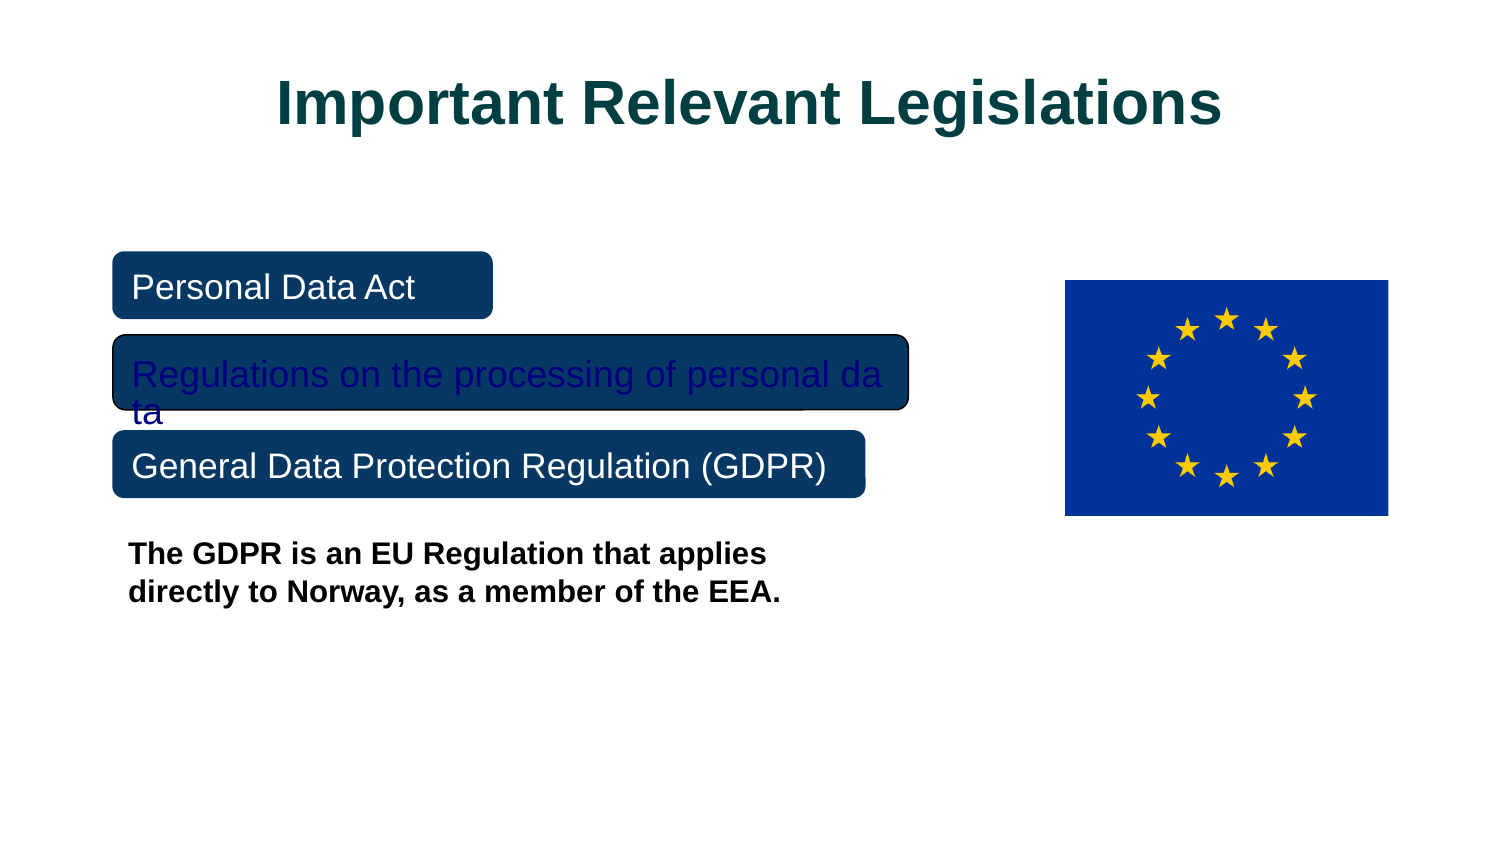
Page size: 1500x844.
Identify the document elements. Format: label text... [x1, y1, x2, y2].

text_box The GDPR is an EU Regulation that applies directly to Norway, as a member of the EEA. [113, 518, 865, 624]
picture [1065, 280, 1389, 516]
title Important Relevant Legislations [75, 29, 1425, 171]
text_box Regulations on the processing of personal data [112, 334, 909, 410]
text_box General Data Protection Regulation (GDPR) [113, 430, 865, 498]
text_box Personal Data Act [113, 252, 493, 319]
